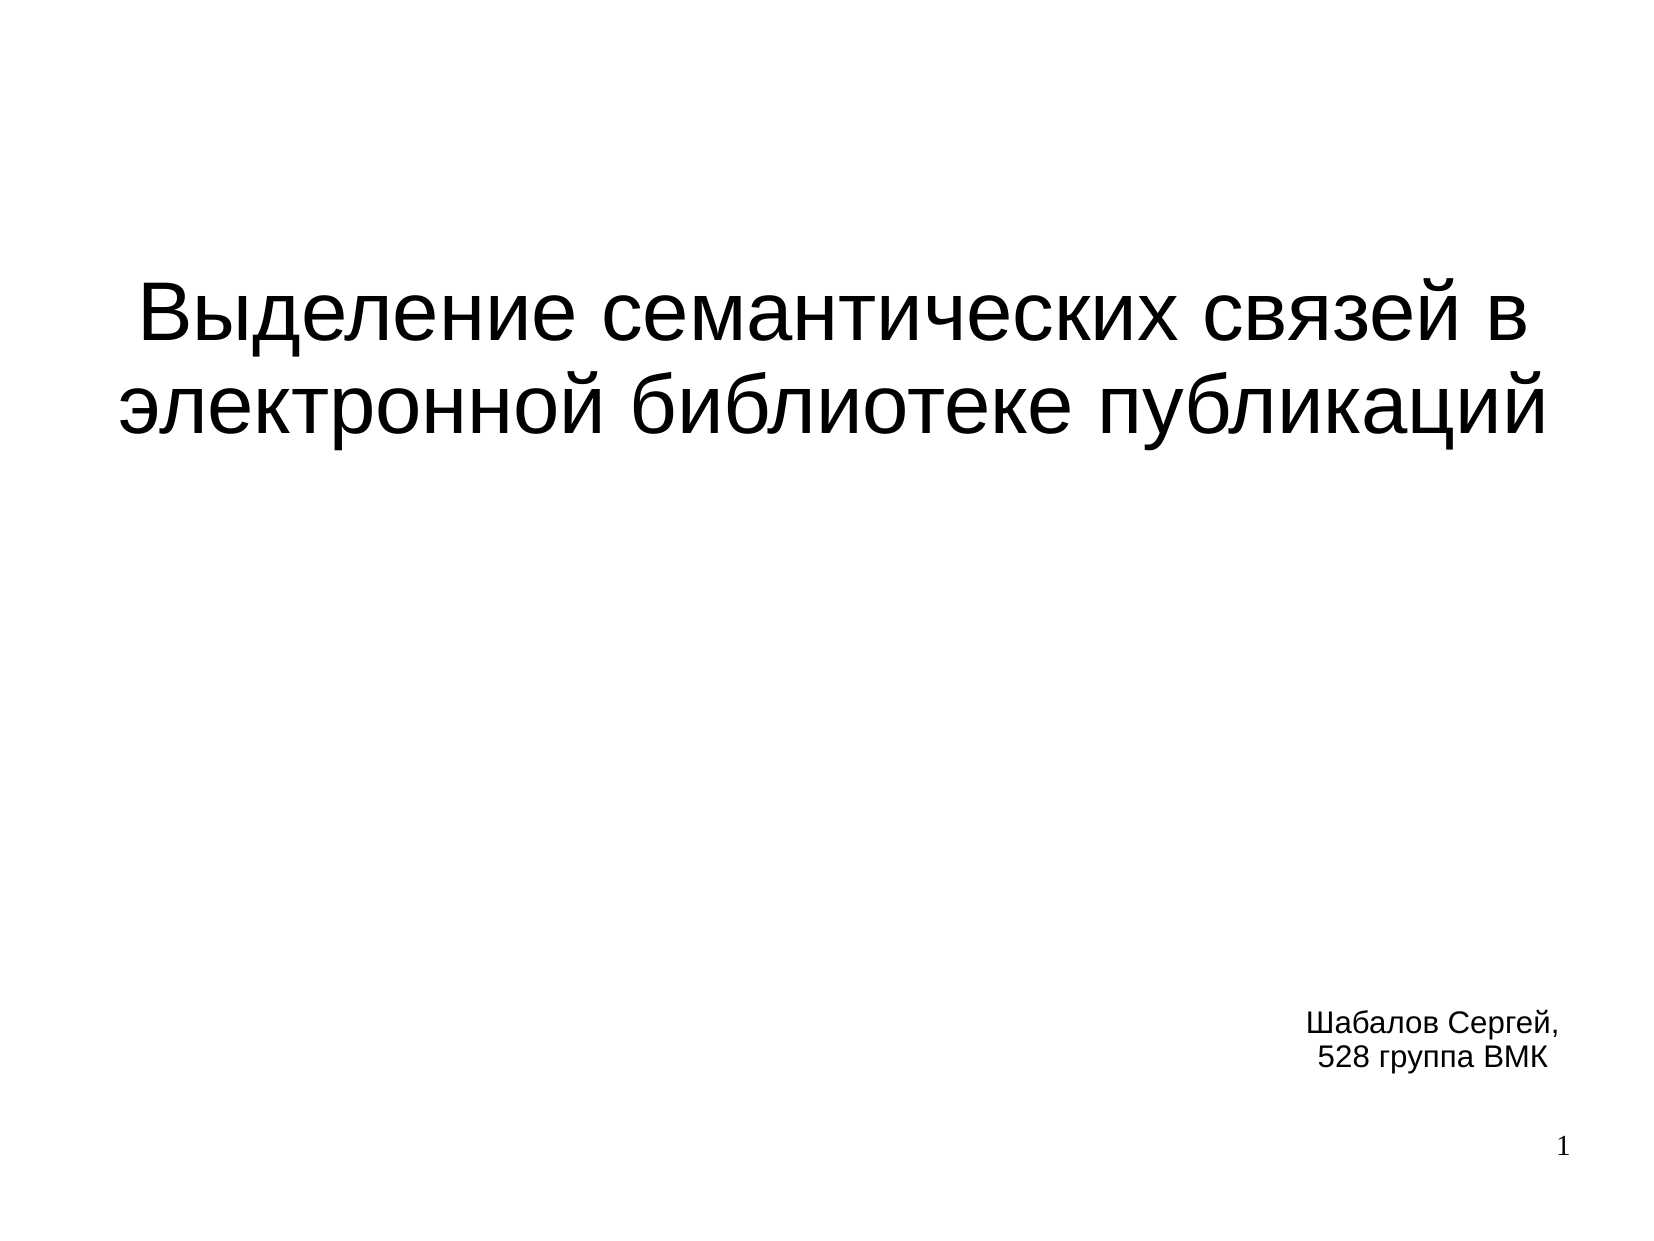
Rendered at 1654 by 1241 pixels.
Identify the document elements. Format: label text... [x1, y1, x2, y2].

text_box Шабалов Сергей, 528 группа ВМК [1291, 997, 1576, 1111]
title Выделение семантических связей в электронной библиотеке публикаций [90, 215, 1579, 500]
